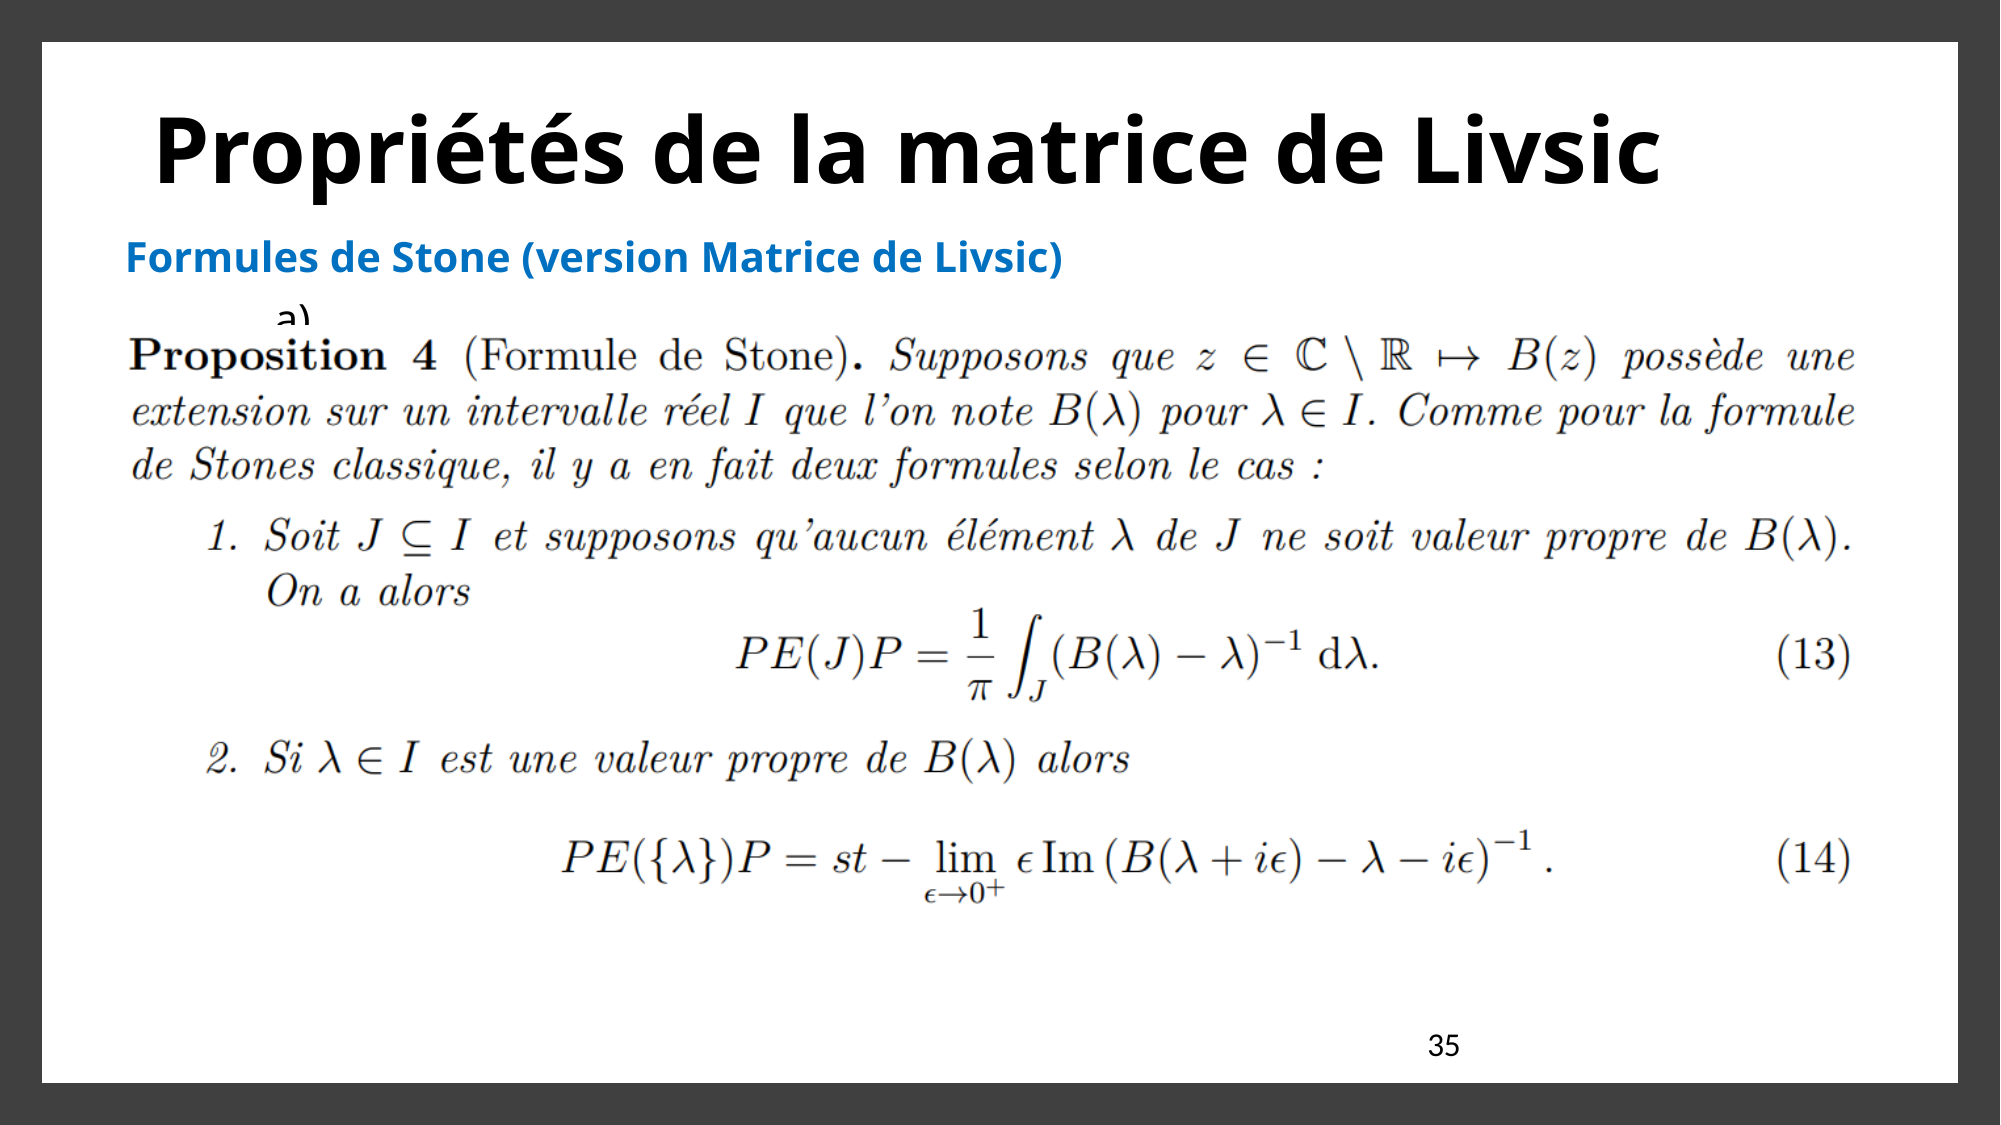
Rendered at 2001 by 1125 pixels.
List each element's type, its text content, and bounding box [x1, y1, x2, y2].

title Propriétés de la matrice de Livsic [137, 79, 1863, 229]
list Formules de Stone (version Matrice de Livsic) [109, 229, 1920, 1047]
picture [120, 325, 1879, 917]
text_box [0, 0, 2000, 1125]
